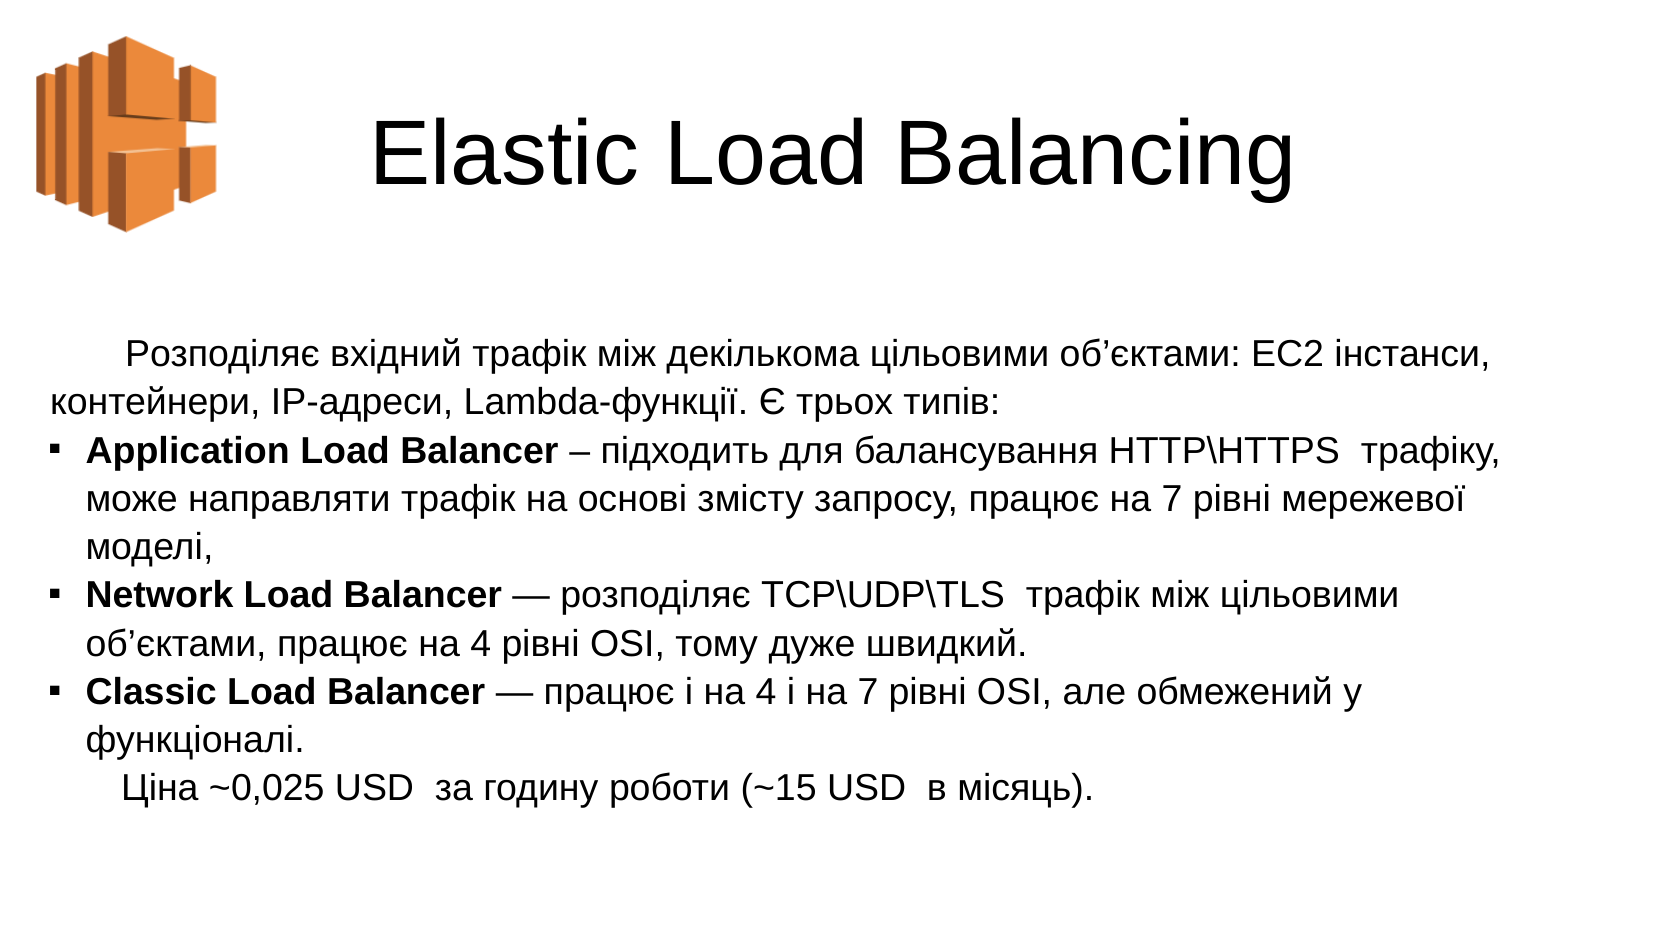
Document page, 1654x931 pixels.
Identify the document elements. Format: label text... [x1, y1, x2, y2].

picture [5, 8, 254, 260]
text_box Розподіляє вхідний трафік між декількома цільовими об’єктами: EC2 інстанси, контейнери, IP-адреси, Lambda-функції. Є трьох типів: Application Load Balancer – підходить для балансування HTTP\HTTPS трафіку, може направляти трафік на основі змісту запросу, працює на 7 рівні мережевої моделі, Network Load Balancer — розподіляє TCP\UDP\TLS трафік між цільовими об’єктами, працює на 4 рівні OSI, тому дуже швидкий. Classic Load Balancer — працює і на 4 і на 7 рівні OSI, але обмежений у функціоналі. Ціна ~0,025 USD за годину роботи (~15 USD в місяць). [35, 318, 1571, 817]
text_box Elastic Load Balancing [354, 94, 1406, 315]
